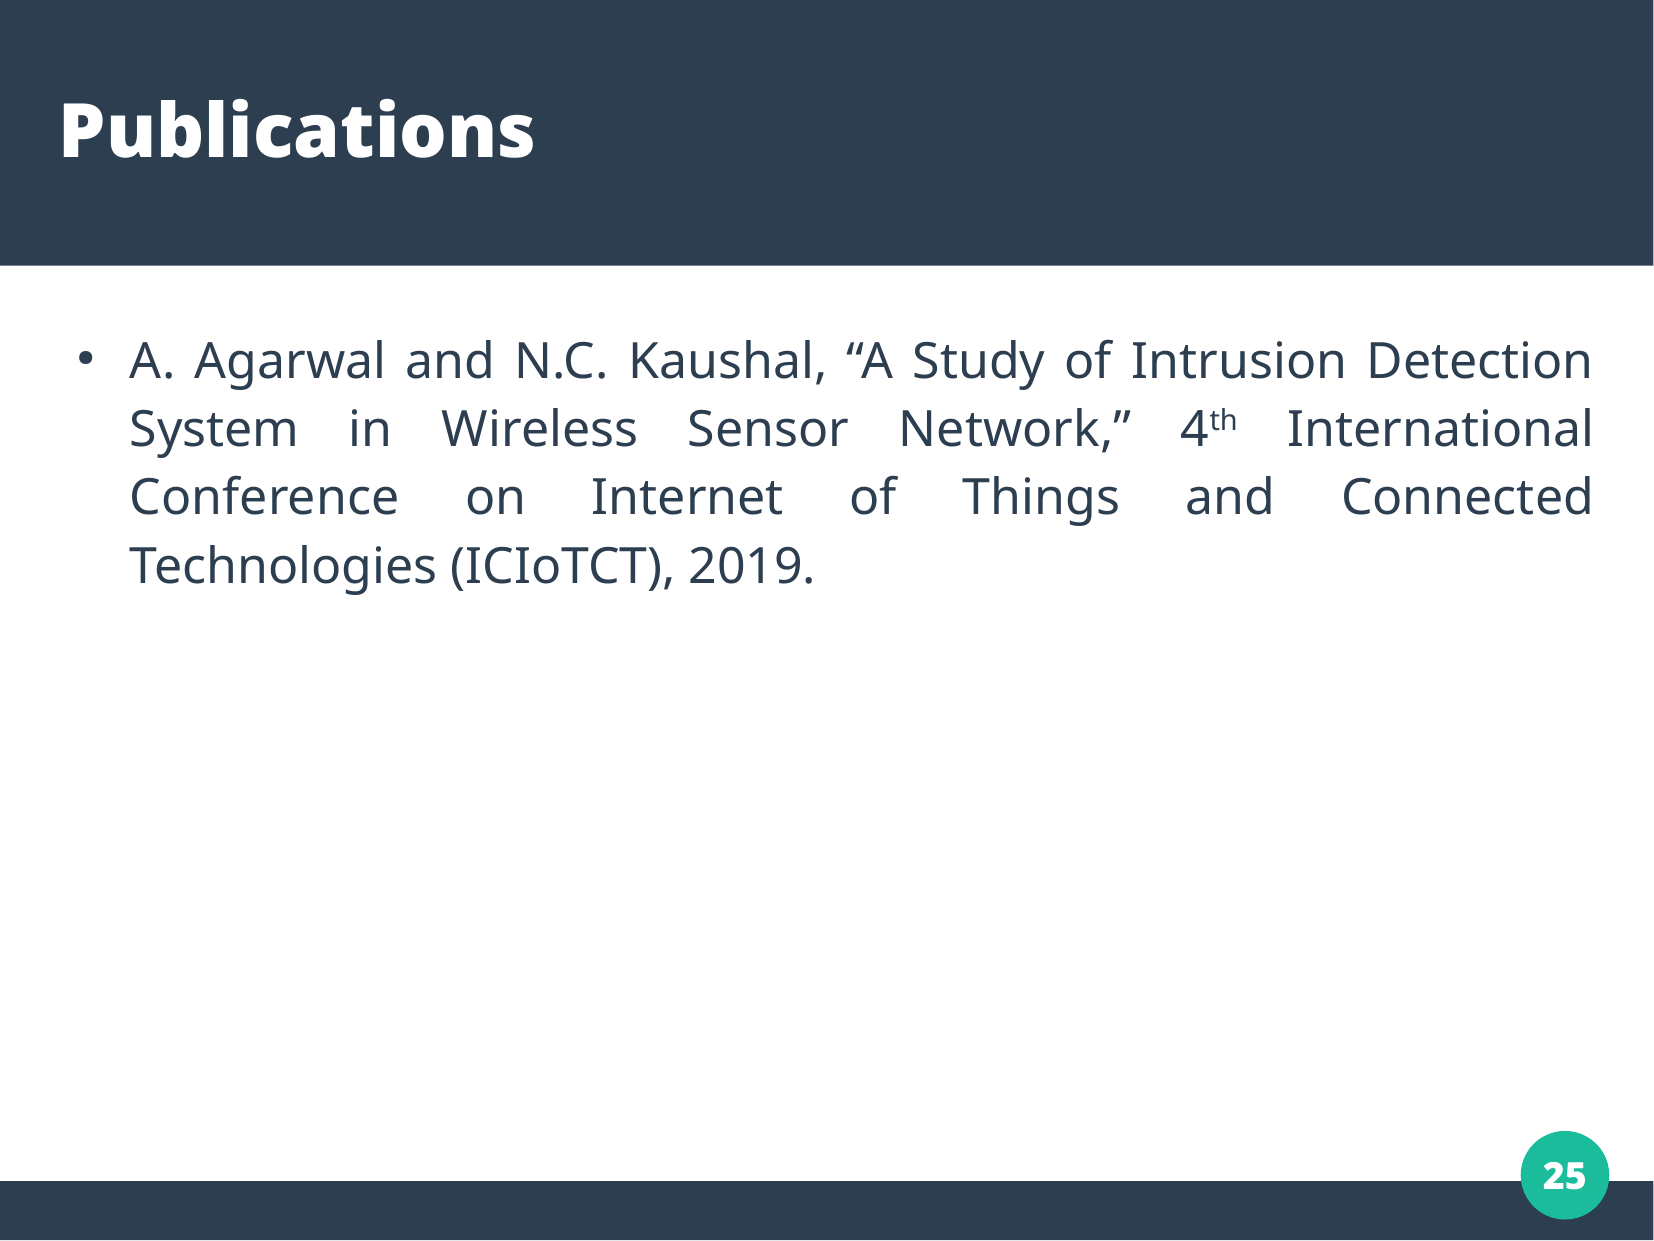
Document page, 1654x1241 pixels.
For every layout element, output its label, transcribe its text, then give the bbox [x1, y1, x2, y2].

title Publications [59, 49, 1595, 207]
list A. Agarwal and N.C. Kaushal, “A Study of Intrusion Detection System in Wireless Sensor Network,” 4th International Conference on Internet of Things and Connected Technologies (ICIoTCT), 2019. [59, 324, 1595, 1152]
